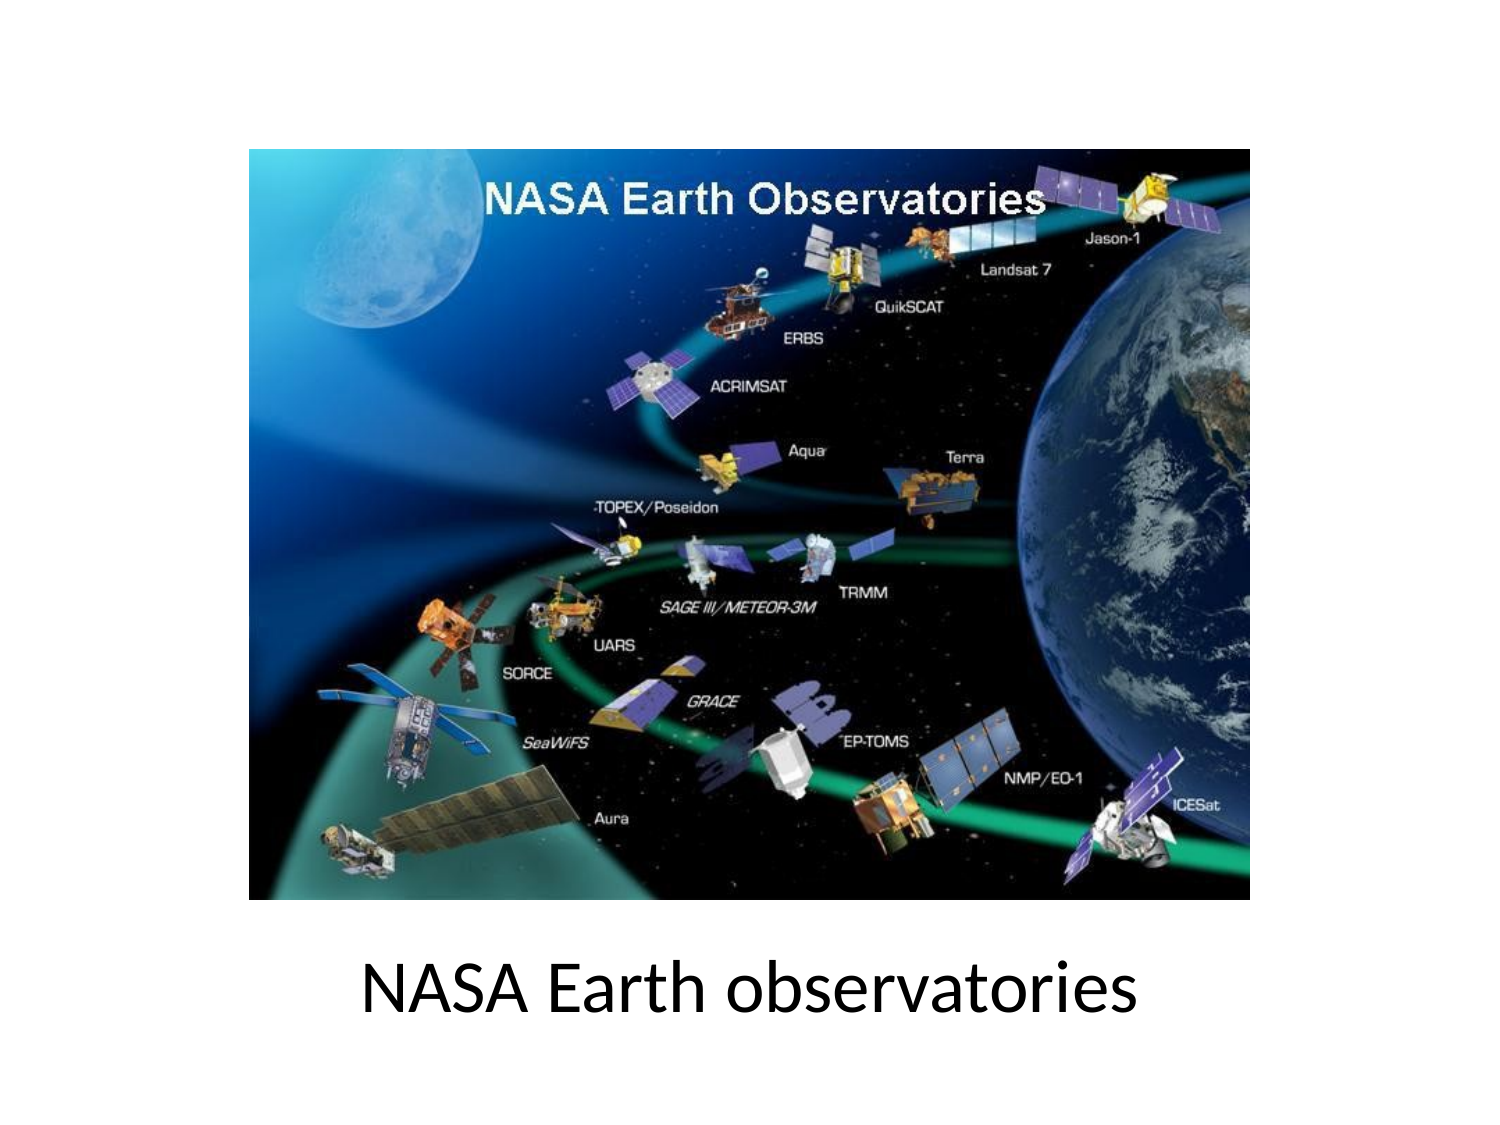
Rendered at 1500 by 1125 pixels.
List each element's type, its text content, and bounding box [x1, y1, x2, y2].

picture [249, 149, 1250, 900]
text_box NASA Earth observatories [345, 929, 1155, 1035]
picture [1207, 180, 1216, 186]
